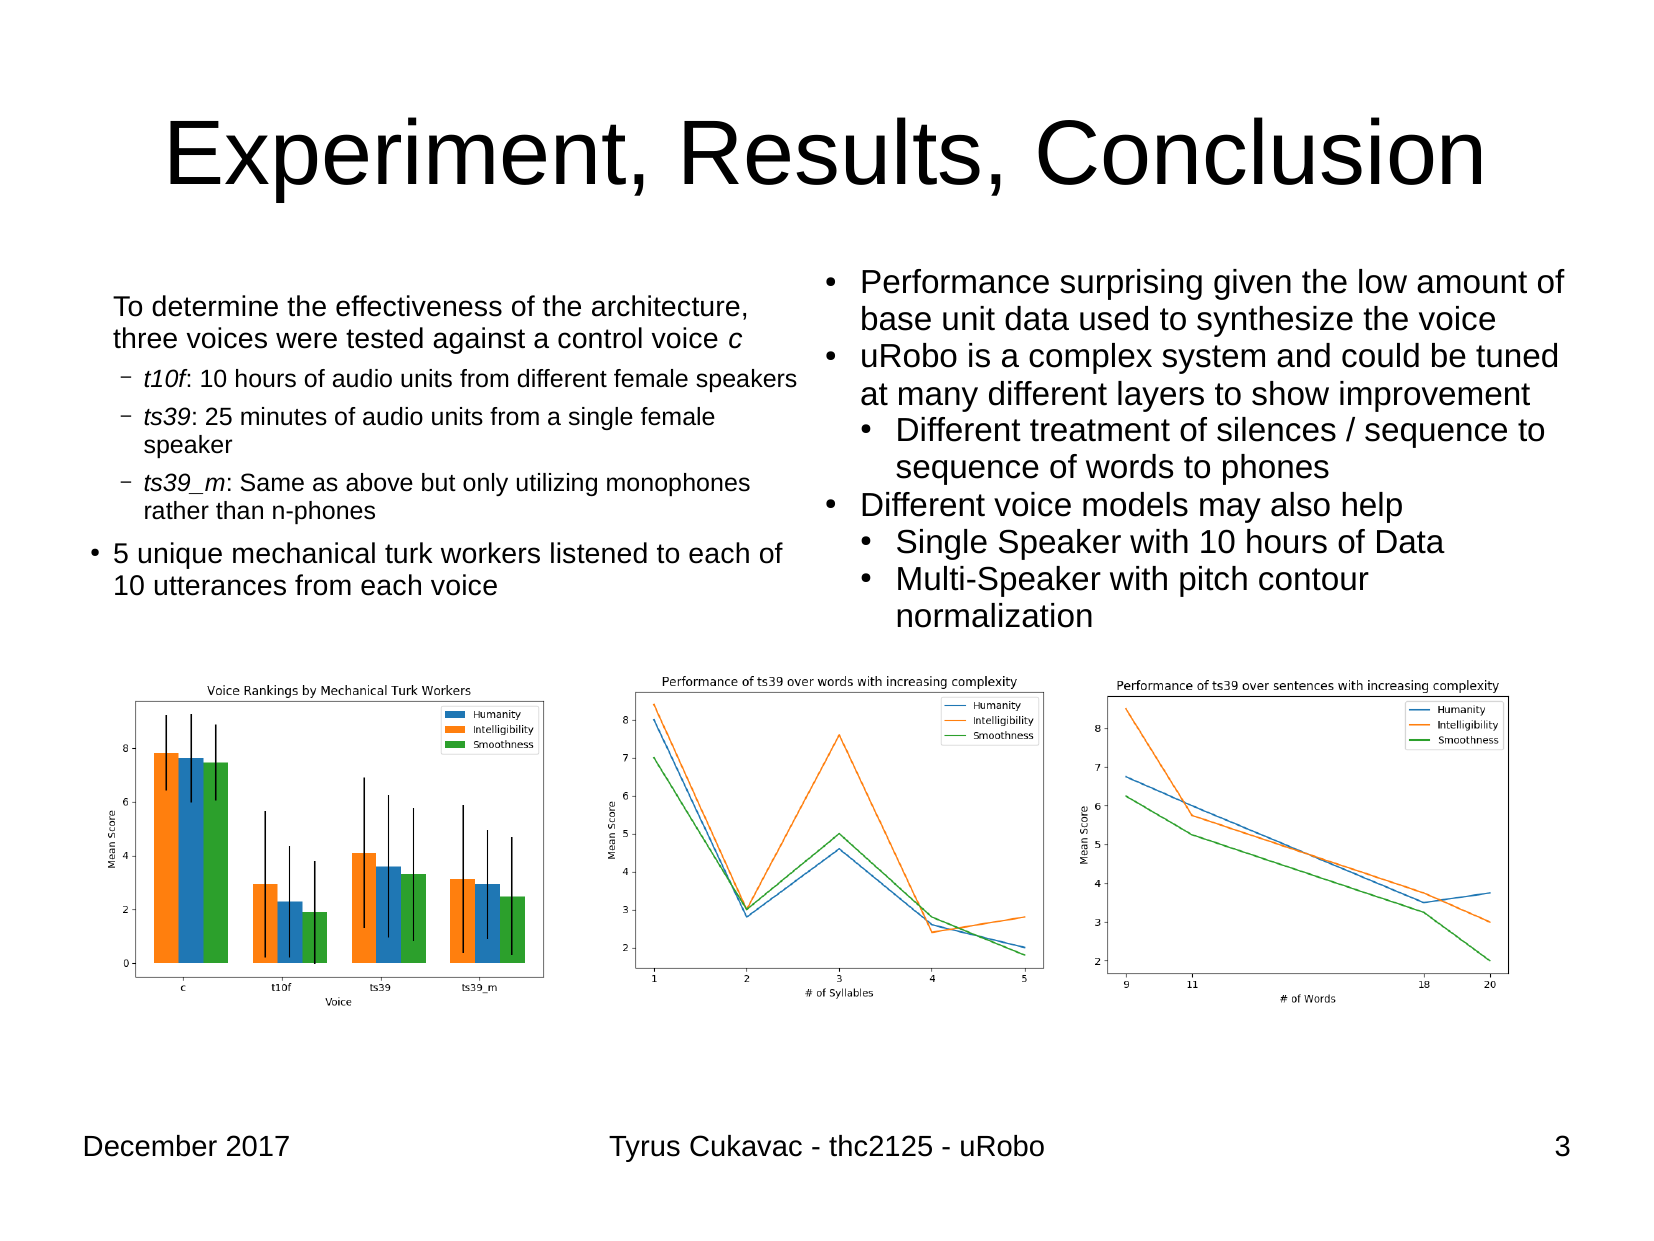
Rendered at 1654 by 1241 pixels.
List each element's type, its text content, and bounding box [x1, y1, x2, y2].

text_box Performance surprising given the low amount of base unit data used to synthesize the voice uRobo is a complex system and could be tuned at many different layers to show improvement Different treatment of silences / sequence to sequence of words to phones Different voice models may also help Single Speaker with 10 hours of Data Multi-Speaker with pitch contour normalization [810, 256, 1591, 642]
picture [97, 674, 556, 1019]
picture [597, 665, 1056, 1009]
picture [1069, 669, 1531, 1015]
list To determine the effectiveness of the architecture, three voices were tested against a control voice c t10f: 10 hours of audio units from different female speakers ts39: 25 minutes of audio units from a single female speaker ts39_m: Same as above but only utilizing monophones rather than n-phones 5 unique mechanical turk workers listened to each of 10 utterances from each voice [82, 290, 809, 634]
title Experiment, Results, Conclusion [82, 49, 1571, 257]
